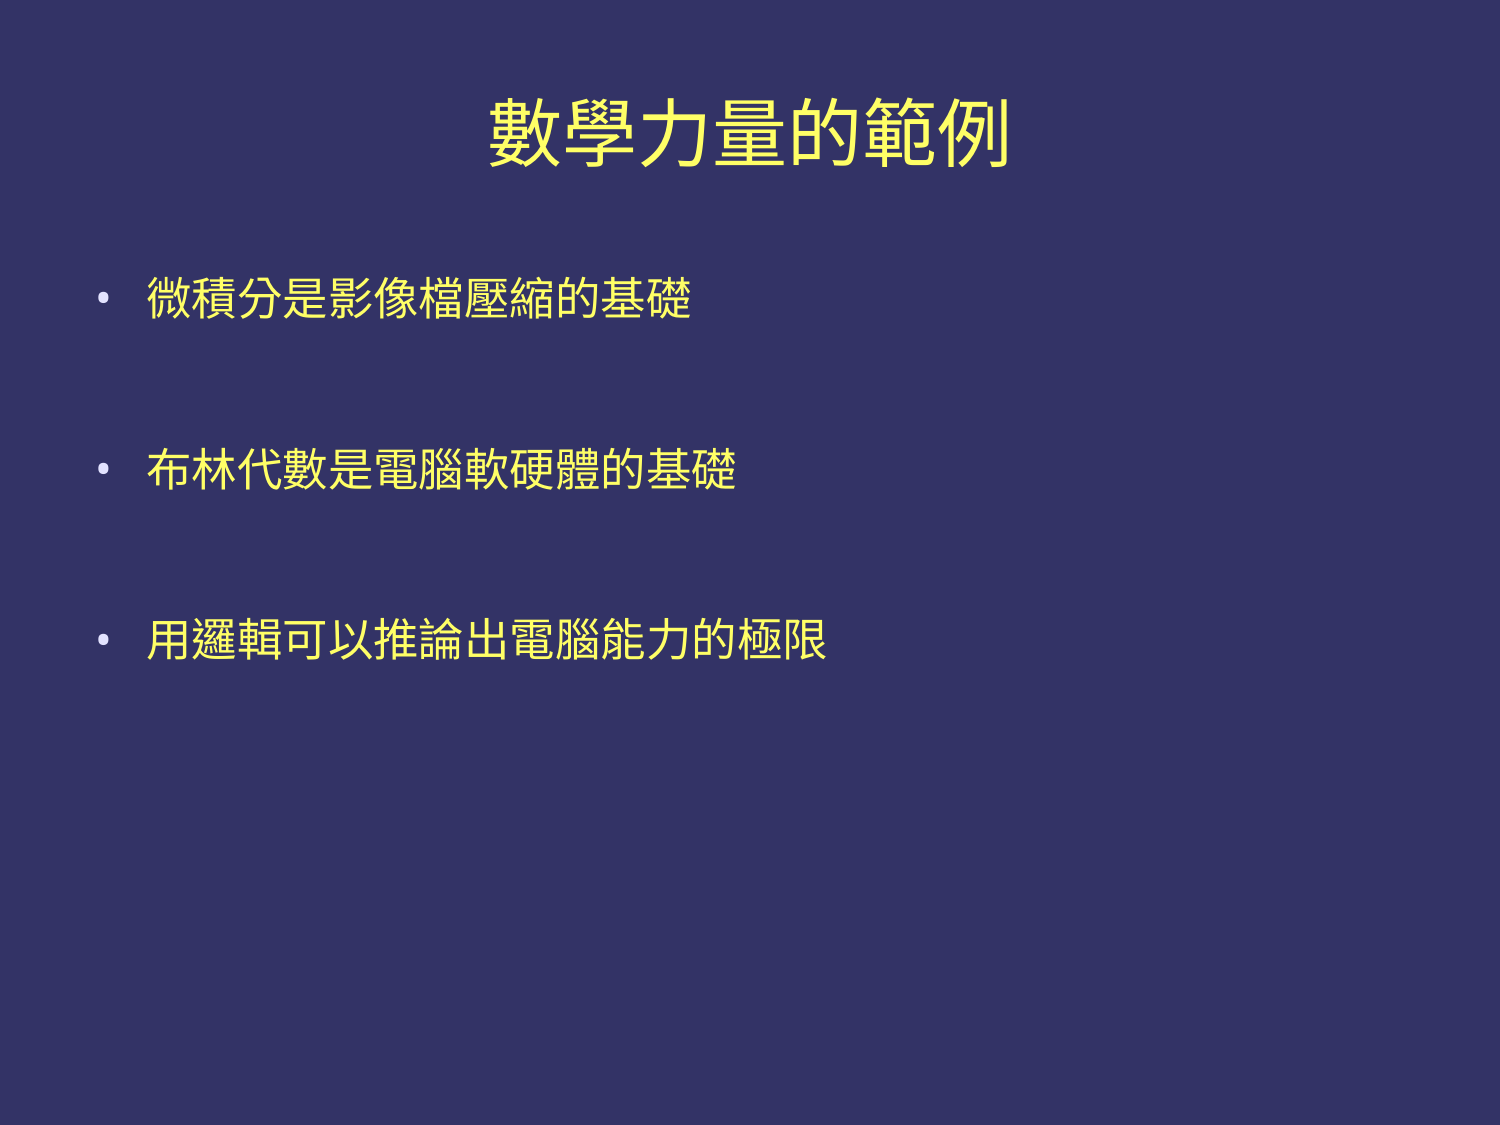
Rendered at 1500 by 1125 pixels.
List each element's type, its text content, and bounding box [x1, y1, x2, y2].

list 微積分是影像檔壓縮的基礎 布林代數是電腦軟硬體的基礎 用邏輯可以推論出電腦能力的極限 [75, 262, 1426, 1001]
title 數學力量的範例 [75, 37, 1426, 225]
